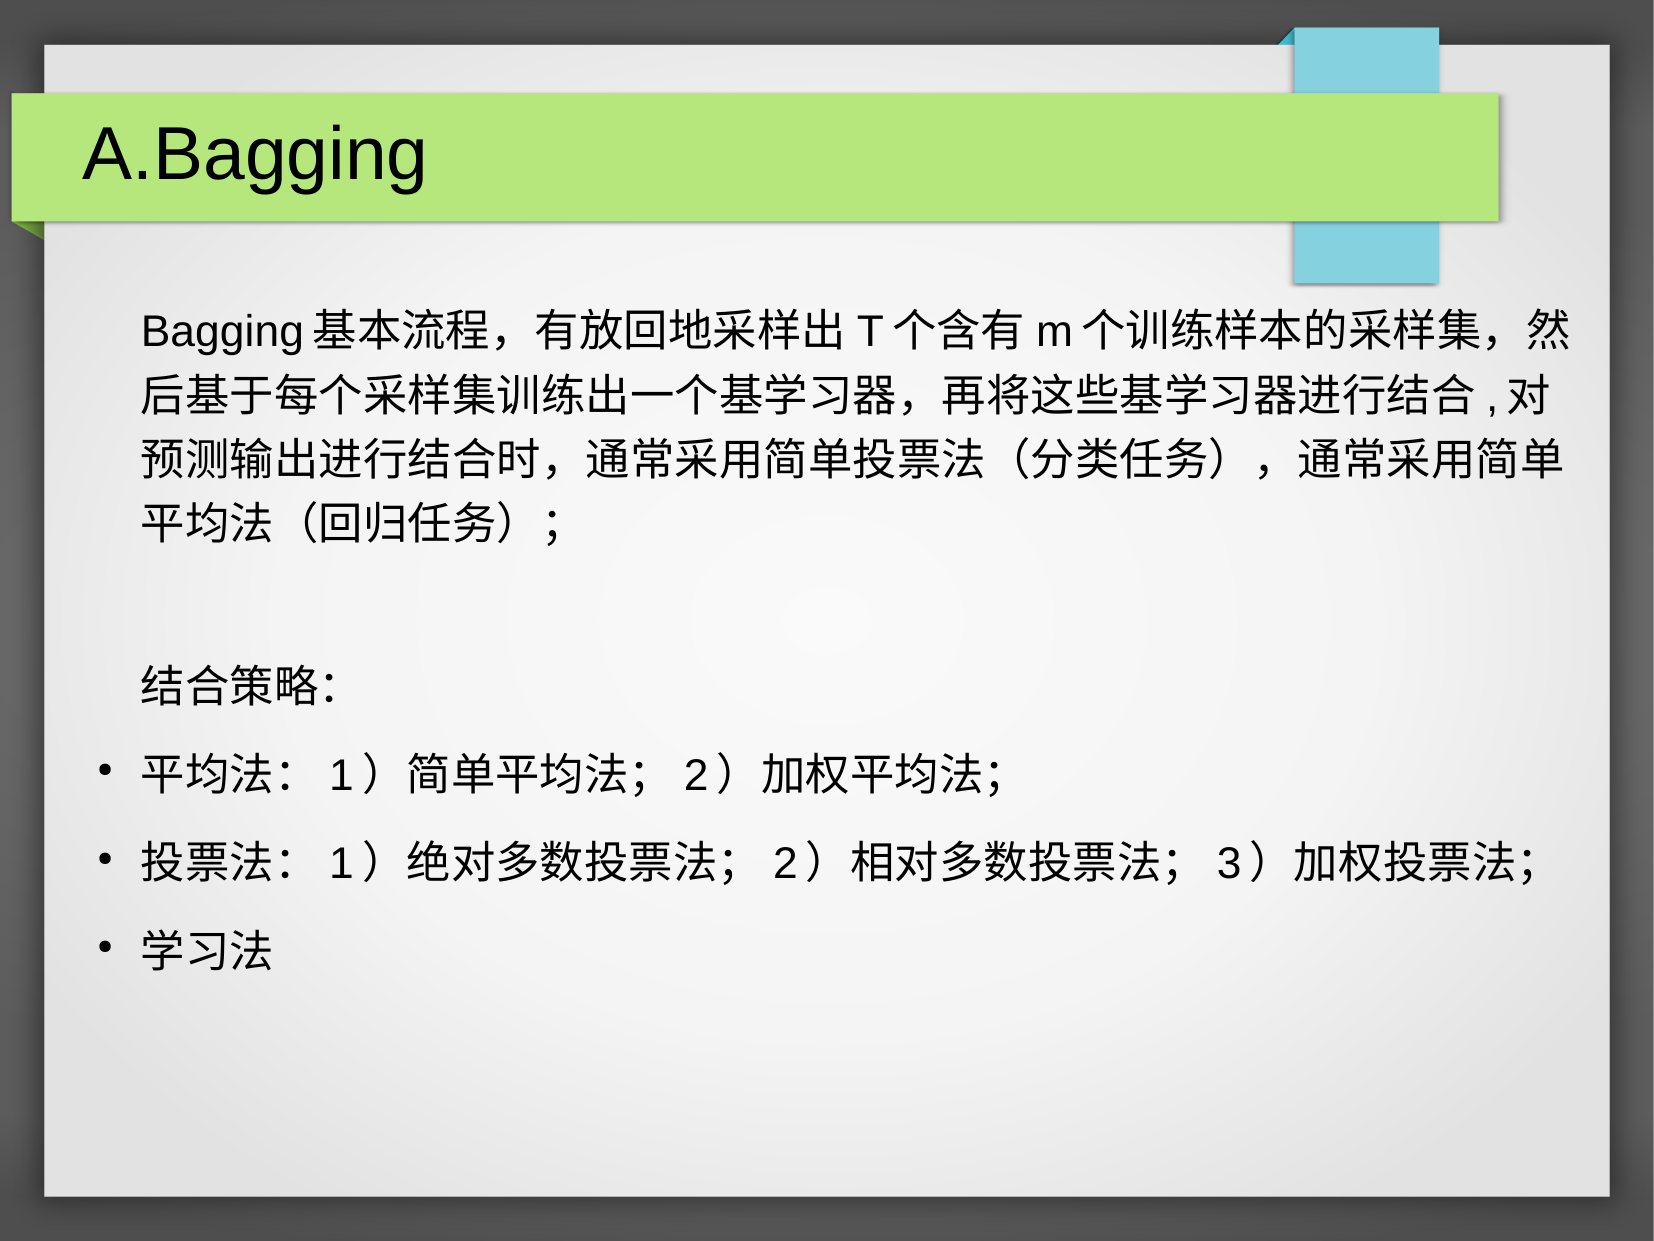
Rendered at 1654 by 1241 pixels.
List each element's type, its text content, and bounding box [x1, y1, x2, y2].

list Bagging基本流程，有放回地采样出T个含有m个训练样本的采样集，然后基于每个采样集训练出一个基学习器，再将这些基学习器进行结合,对预测输出进行结合时，通常采用简单投票法（分类任务），通常采用简单平均法（回归任务）； 结合策略： 平均法：1）简单平均法；2）加权平均法； 投票法：1）绝对多数投票法；2）相对多数投票法；3）加权投票法； 学习法 [82, 295, 1571, 1015]
picture [0, 0, 1654, 1241]
title A.Bagging [82, 94, 1264, 213]
